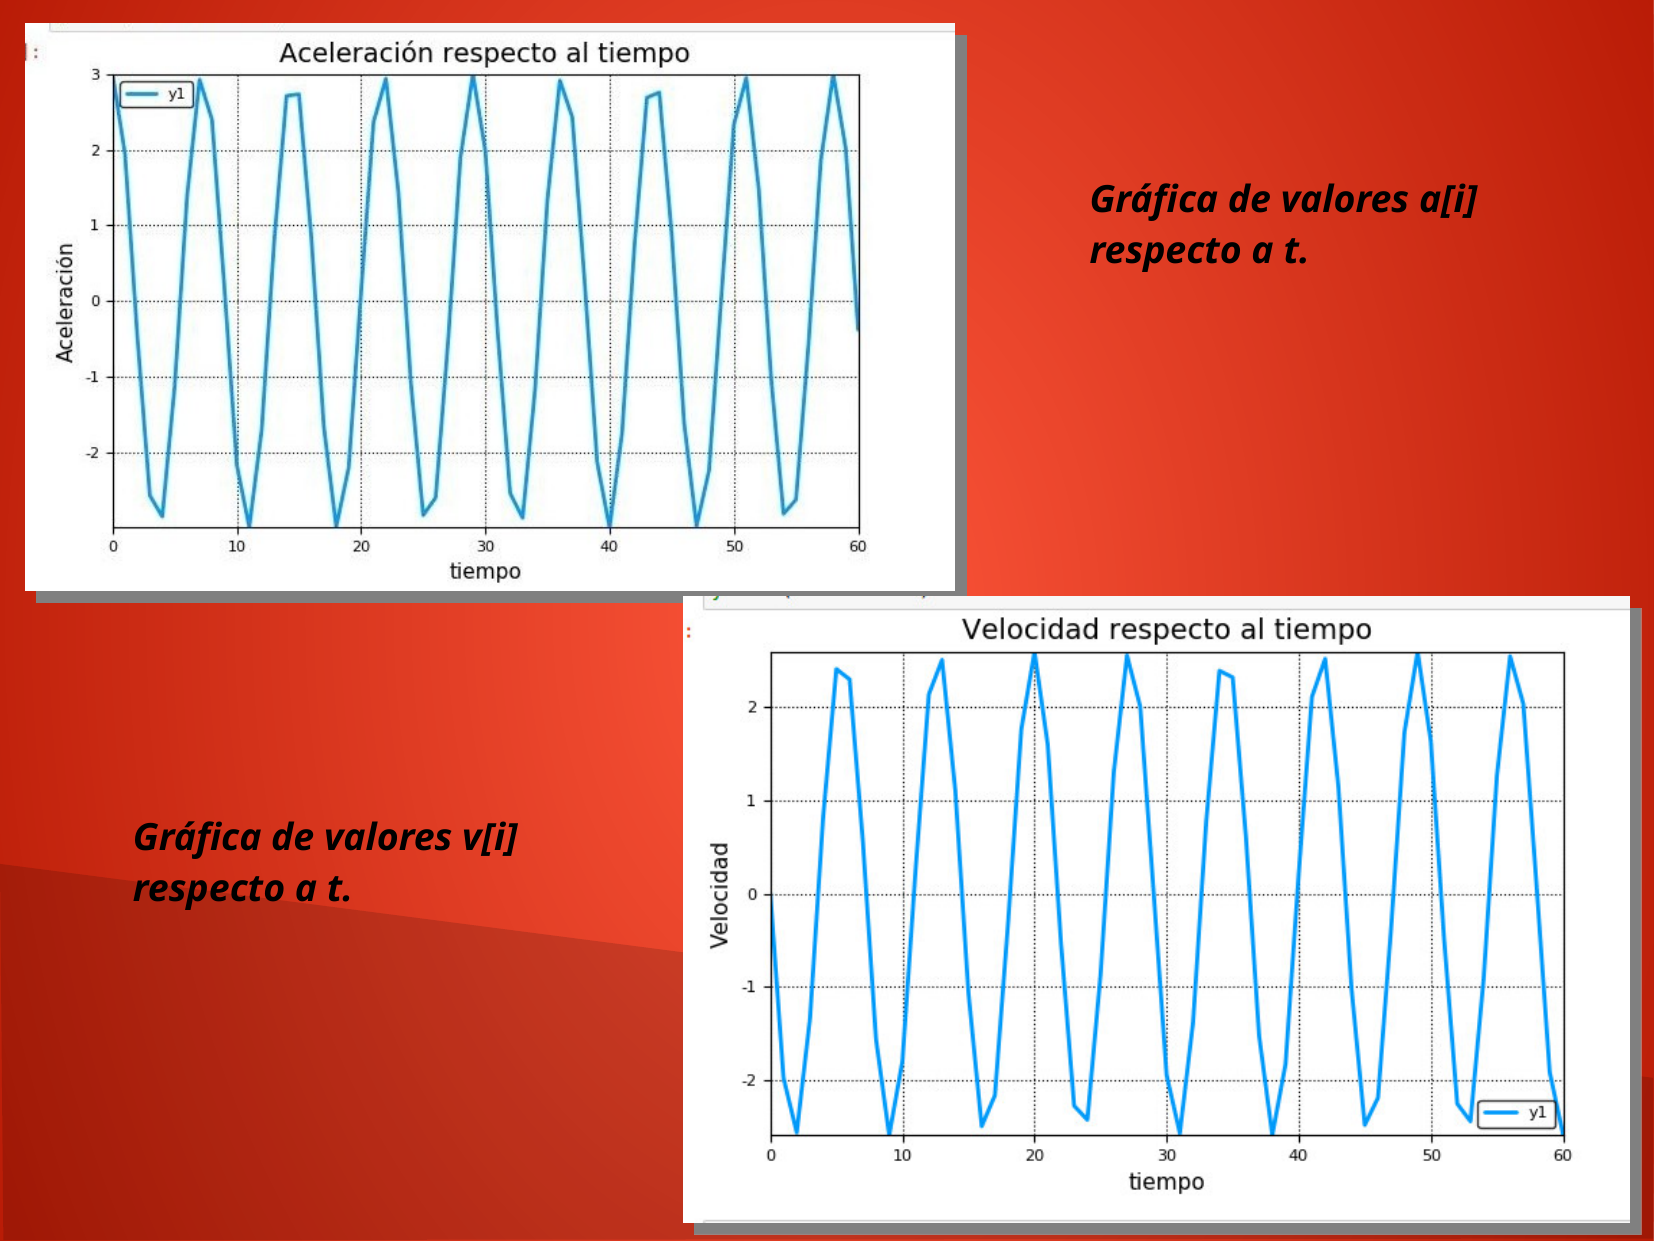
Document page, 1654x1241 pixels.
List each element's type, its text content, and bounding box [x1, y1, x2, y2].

picture [25, 23, 955, 591]
text_box Gráfica de valores a[i] respecto a t. [1074, 165, 1524, 390]
picture [683, 596, 1630, 1223]
text_box Gráfica de valores v[i] respecto a t. [118, 803, 567, 1028]
